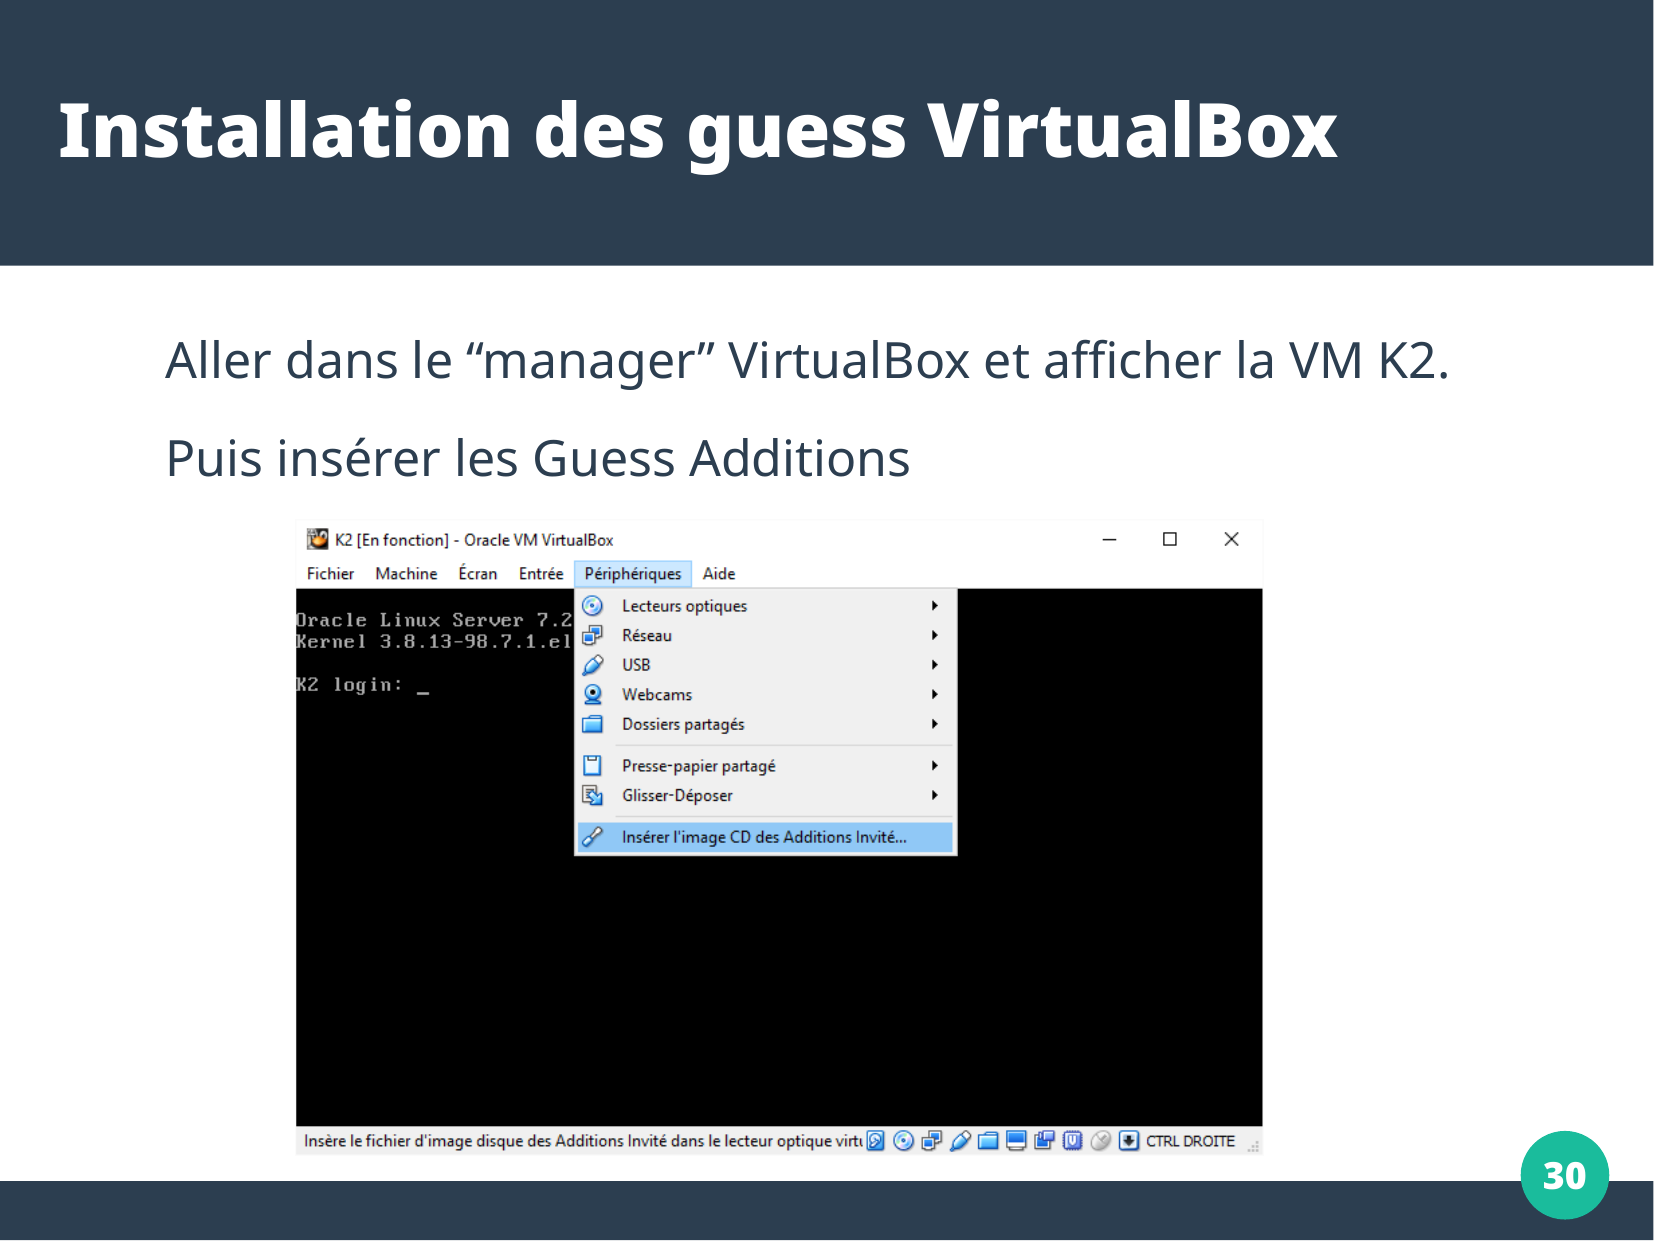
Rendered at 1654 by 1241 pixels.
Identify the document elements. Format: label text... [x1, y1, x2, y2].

picture [295, 519, 1264, 1156]
title Installation des guess VirtualBox [59, 49, 1595, 207]
list Aller dans le “manager” VirtualBox et afficher la VM K2. Puis insérer les Guess Additions [94, 324, 1595, 626]
